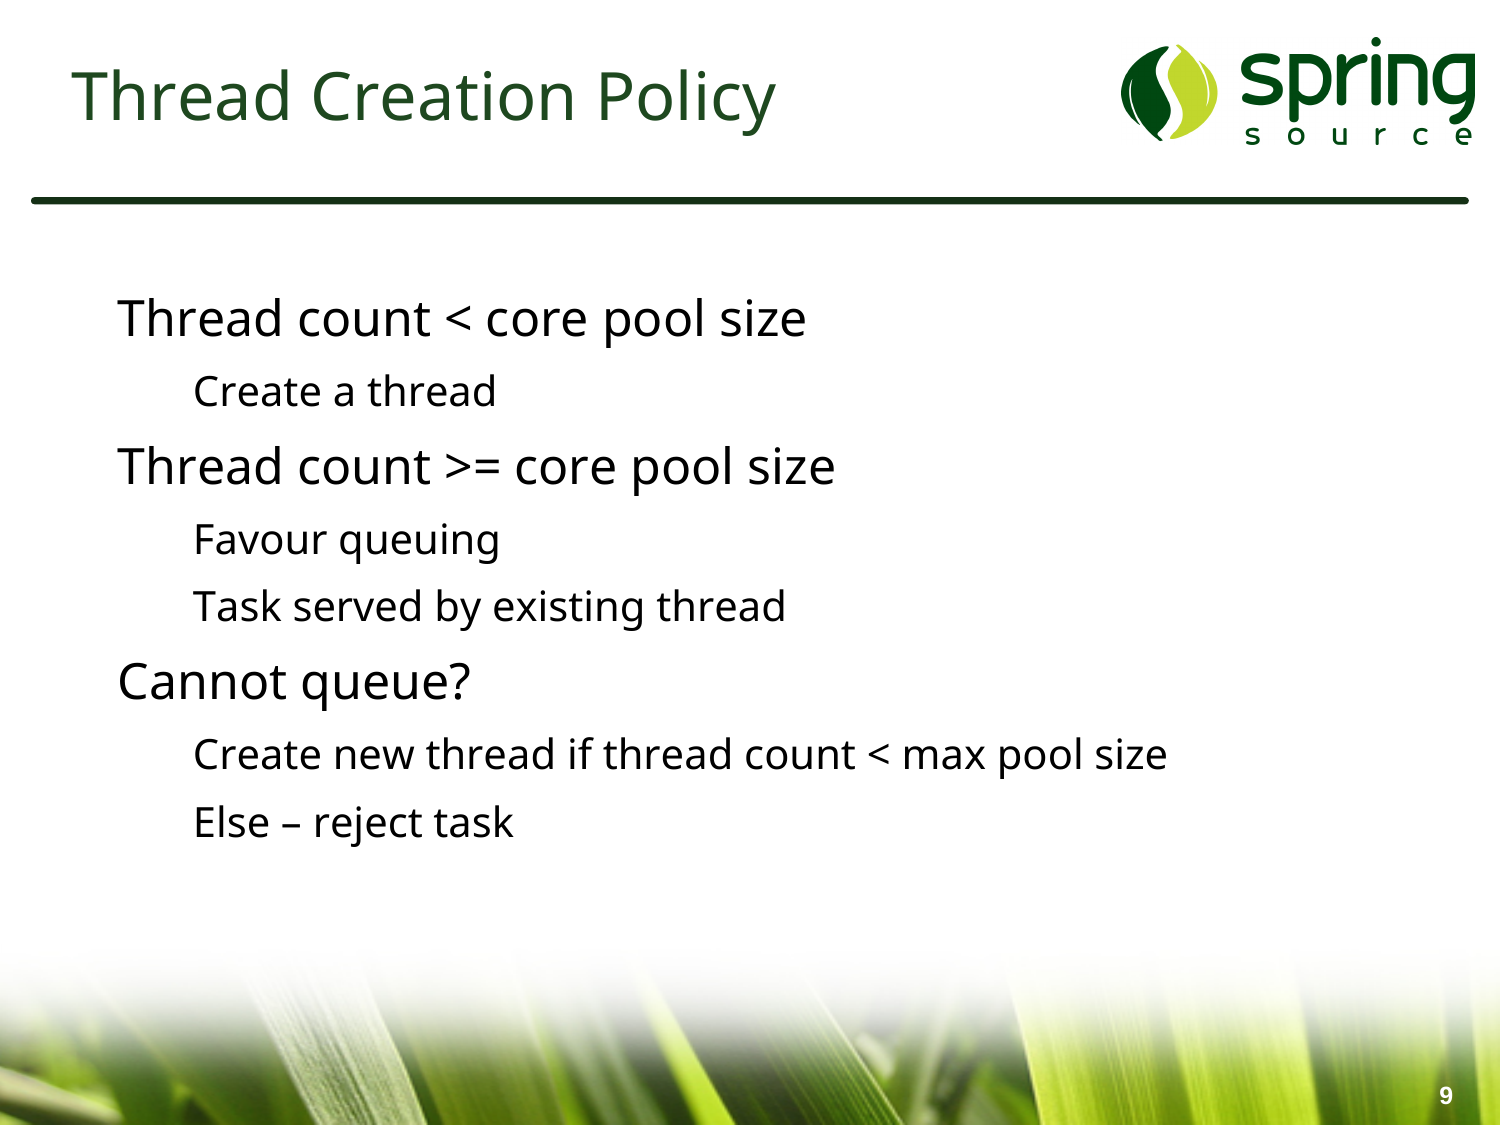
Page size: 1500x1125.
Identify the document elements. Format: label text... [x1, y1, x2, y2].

list Thread count < core pool size Create a thread Thread count >= core pool size Favour queuing Task served by existing thread Cannot queue? Create new thread if thread count < max pool size Else – reject task [103, 275, 1394, 938]
picture [0, 944, 1500, 1125]
picture [1121, 37, 1475, 145]
title Thread Creation Policy [56, 13, 1089, 176]
